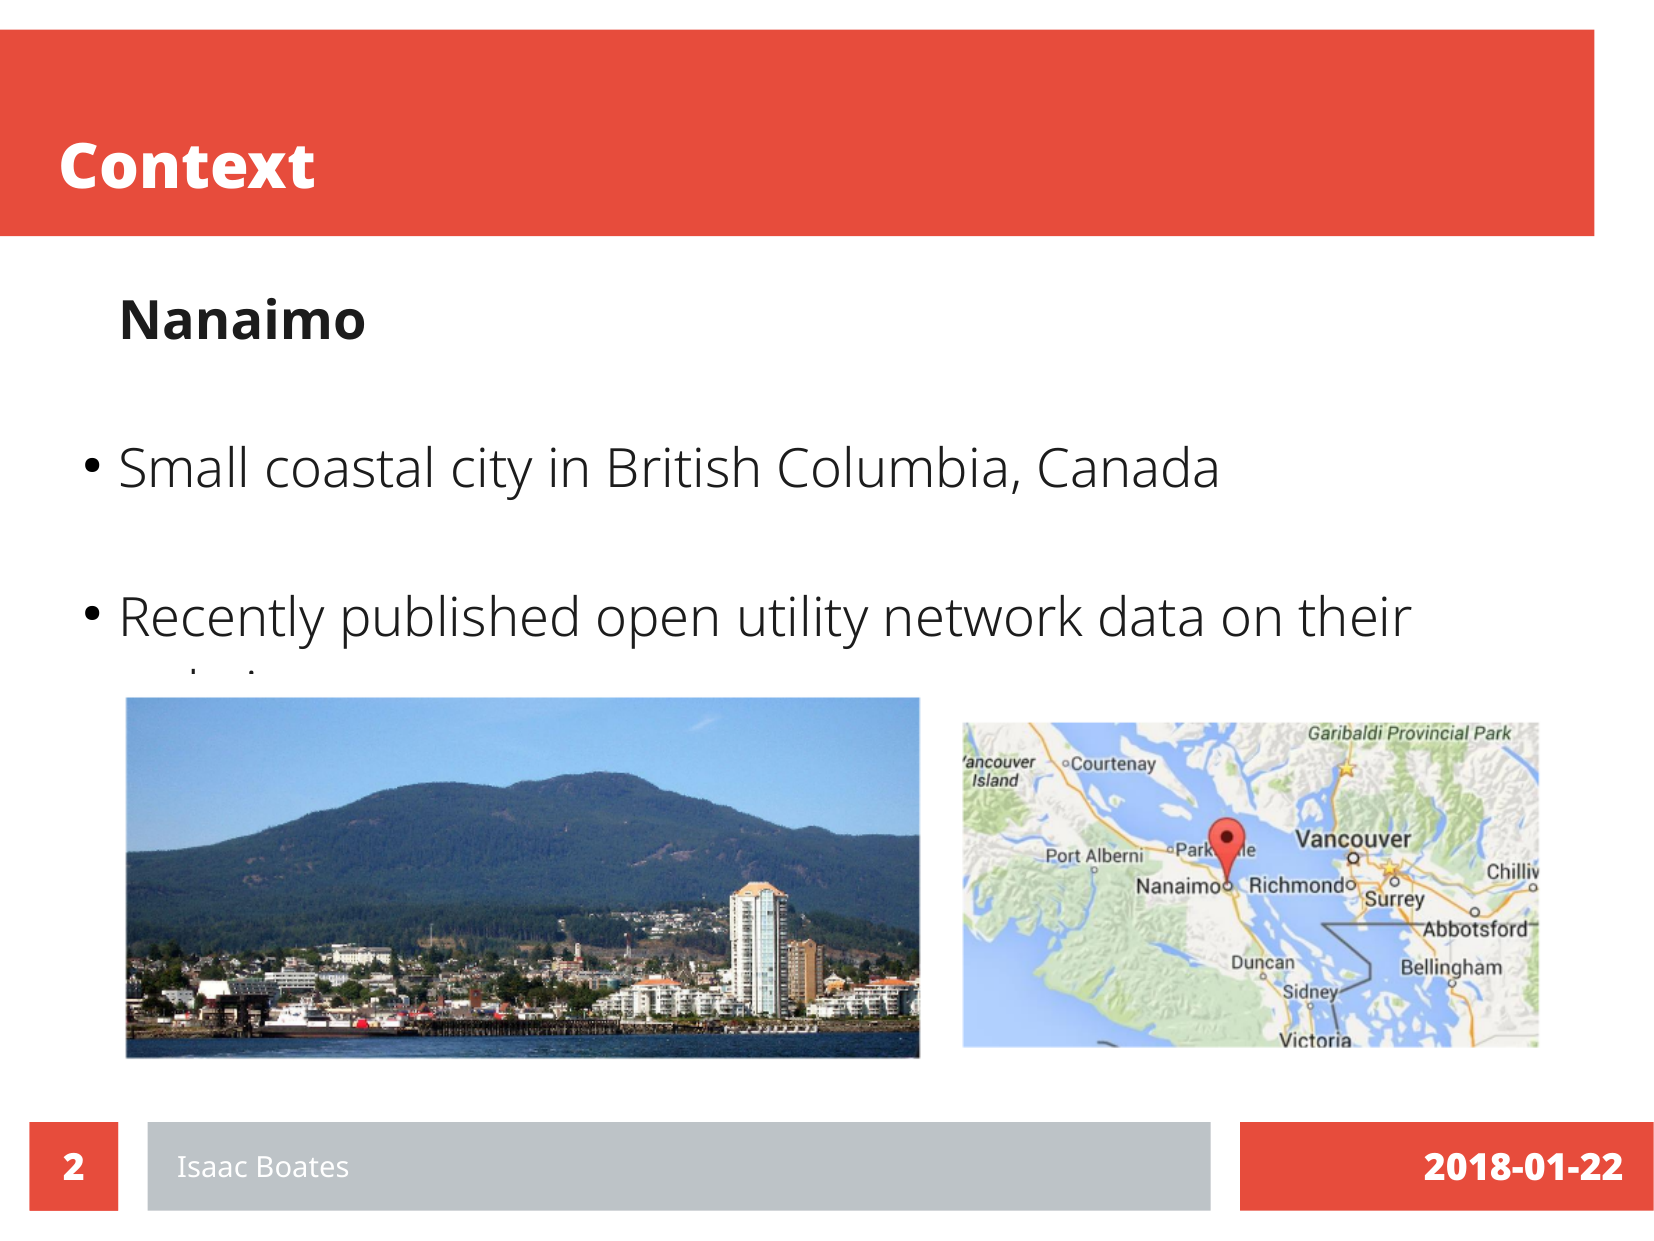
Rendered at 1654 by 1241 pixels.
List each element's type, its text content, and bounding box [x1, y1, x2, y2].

picture [105, 674, 1561, 1081]
title Context [59, 59, 1595, 207]
text_box Nanaimo Small coastal city in British Columbia, Canada Recently published open utility network data on their website [82, 281, 1571, 1241]
